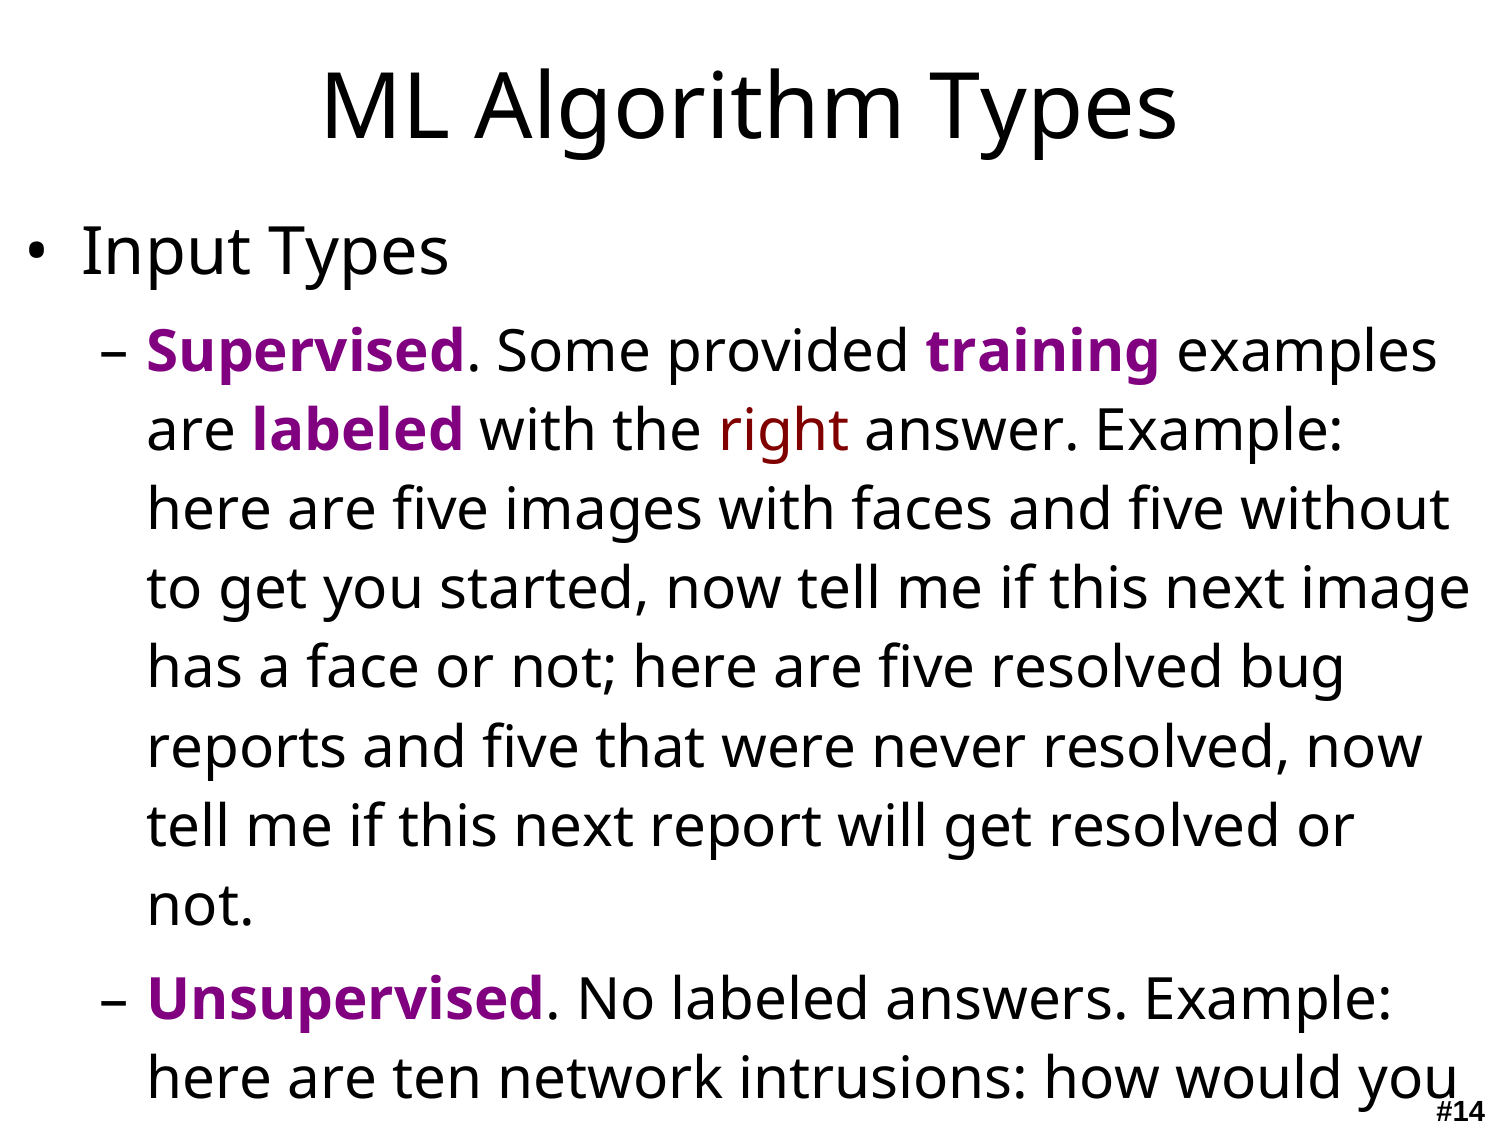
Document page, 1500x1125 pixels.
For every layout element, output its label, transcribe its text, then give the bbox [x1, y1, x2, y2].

list Input Types Supervised. Some provided training examples are labeled with the right answer. Example: here are five images with faces and five without to get you started, now tell me if this next image has a face or not; here are five resolved bug reports and five that were never resolved, now tell me if this next report will get resolved or not. Unsupervised. No labeled answers. Example: here are ten network intrusions: how would you organize them? Here's some seismic data: notice anything? [24, 203, 1476, 1056]
title ML Algorithm Types [24, 9, 1476, 198]
